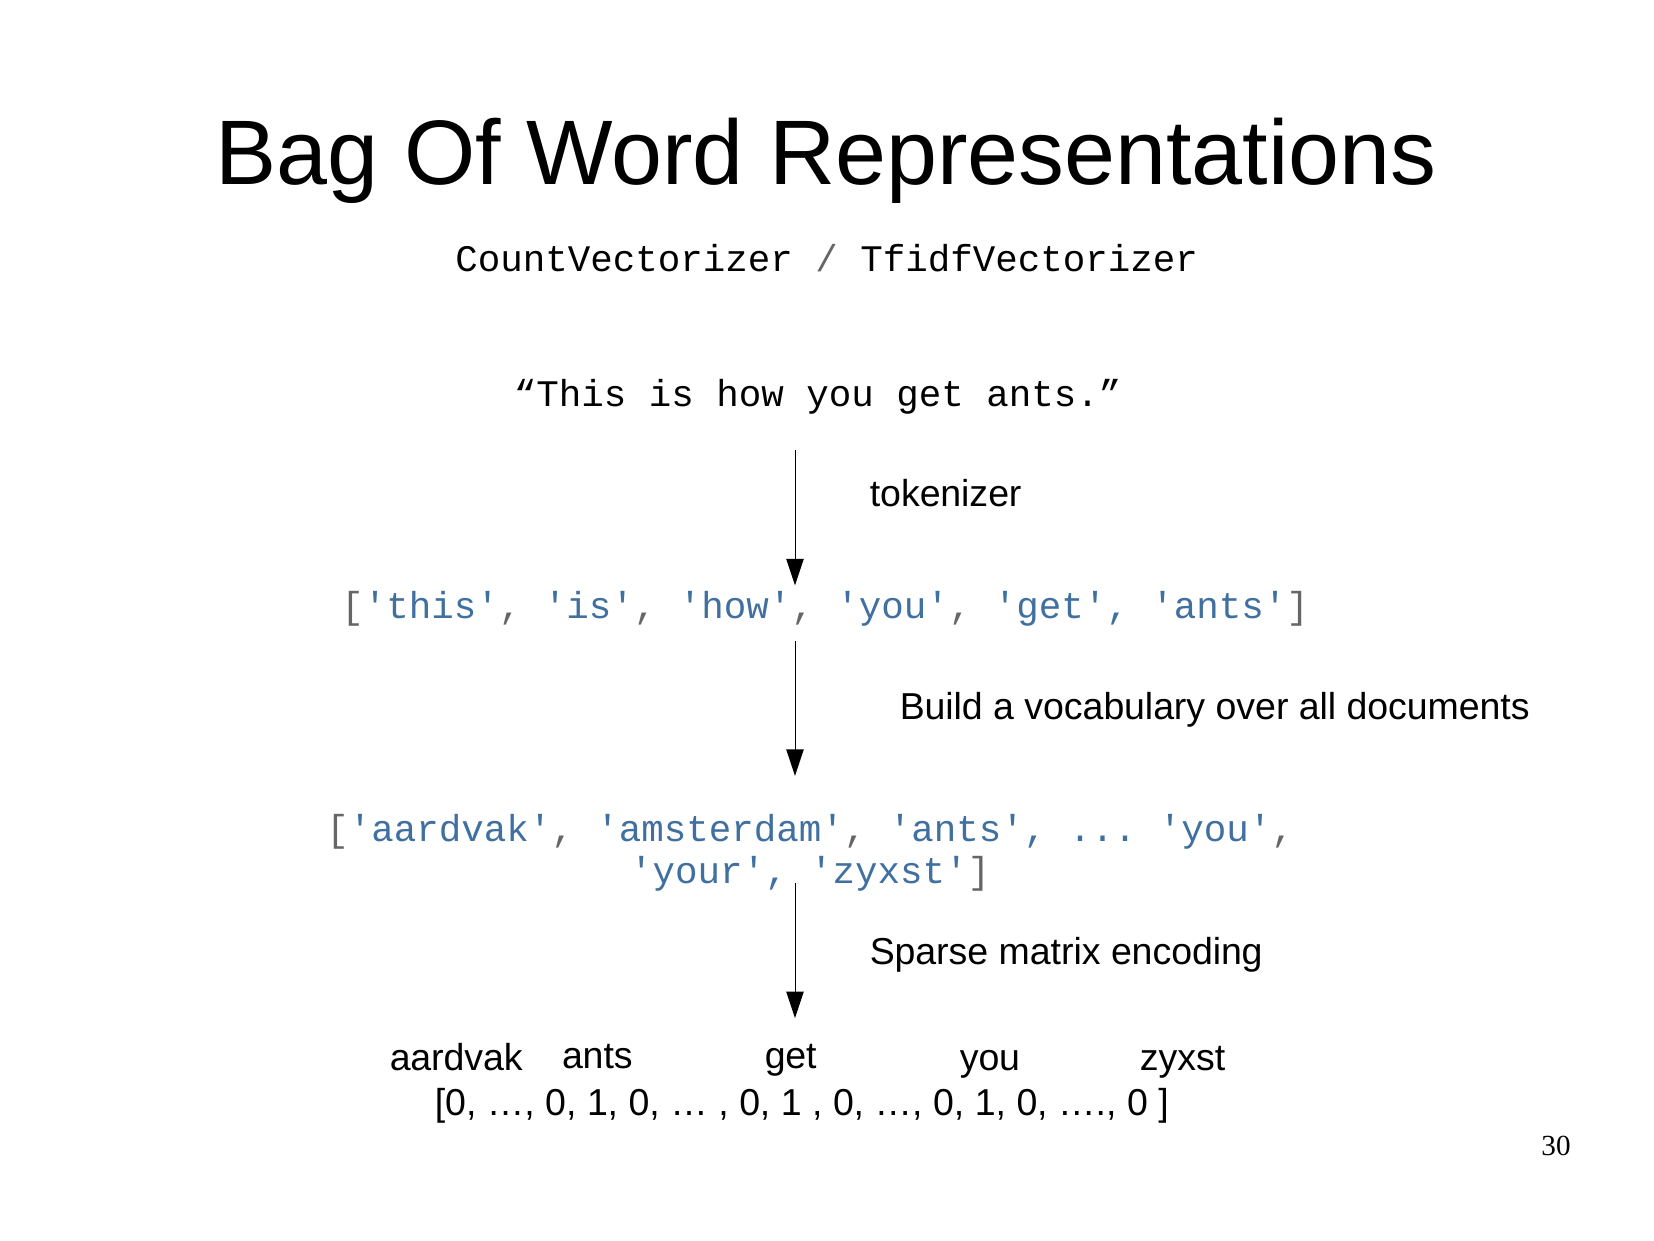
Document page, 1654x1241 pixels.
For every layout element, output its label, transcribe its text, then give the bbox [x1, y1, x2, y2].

text_box get [750, 1027, 871, 1113]
text_box you [945, 1028, 1125, 1086]
text_box [0, …, 0, 1, 0, … , 0, 1 , 0, …, 0, 1, 0, …., 0 ] [420, 1073, 1186, 1131]
text_box tokenizer [855, 465, 1111, 523]
text_box Build a vocabulary over all documents [885, 678, 1591, 777]
text_box “This is how you get ants.” [465, 375, 1171, 419]
text_box Sparse matrix encoding [855, 896, 1321, 980]
text_box CountVectorizer / TfidfVectorizer [455, 240, 1199, 283]
text_box ['this', 'is', 'how', 'you', 'get', 'ants'] [315, 587, 1336, 631]
text_box aardvak [375, 1028, 541, 1086]
text_box ['aardvak', 'amsterdam', 'ants', ... 'you', 'your', 'zyxst'] [300, 810, 1321, 896]
text_box ants [547, 1027, 698, 1088]
text_box zyxst [1125, 1028, 1261, 1086]
title Bag Of Word Representations [82, 49, 1571, 257]
